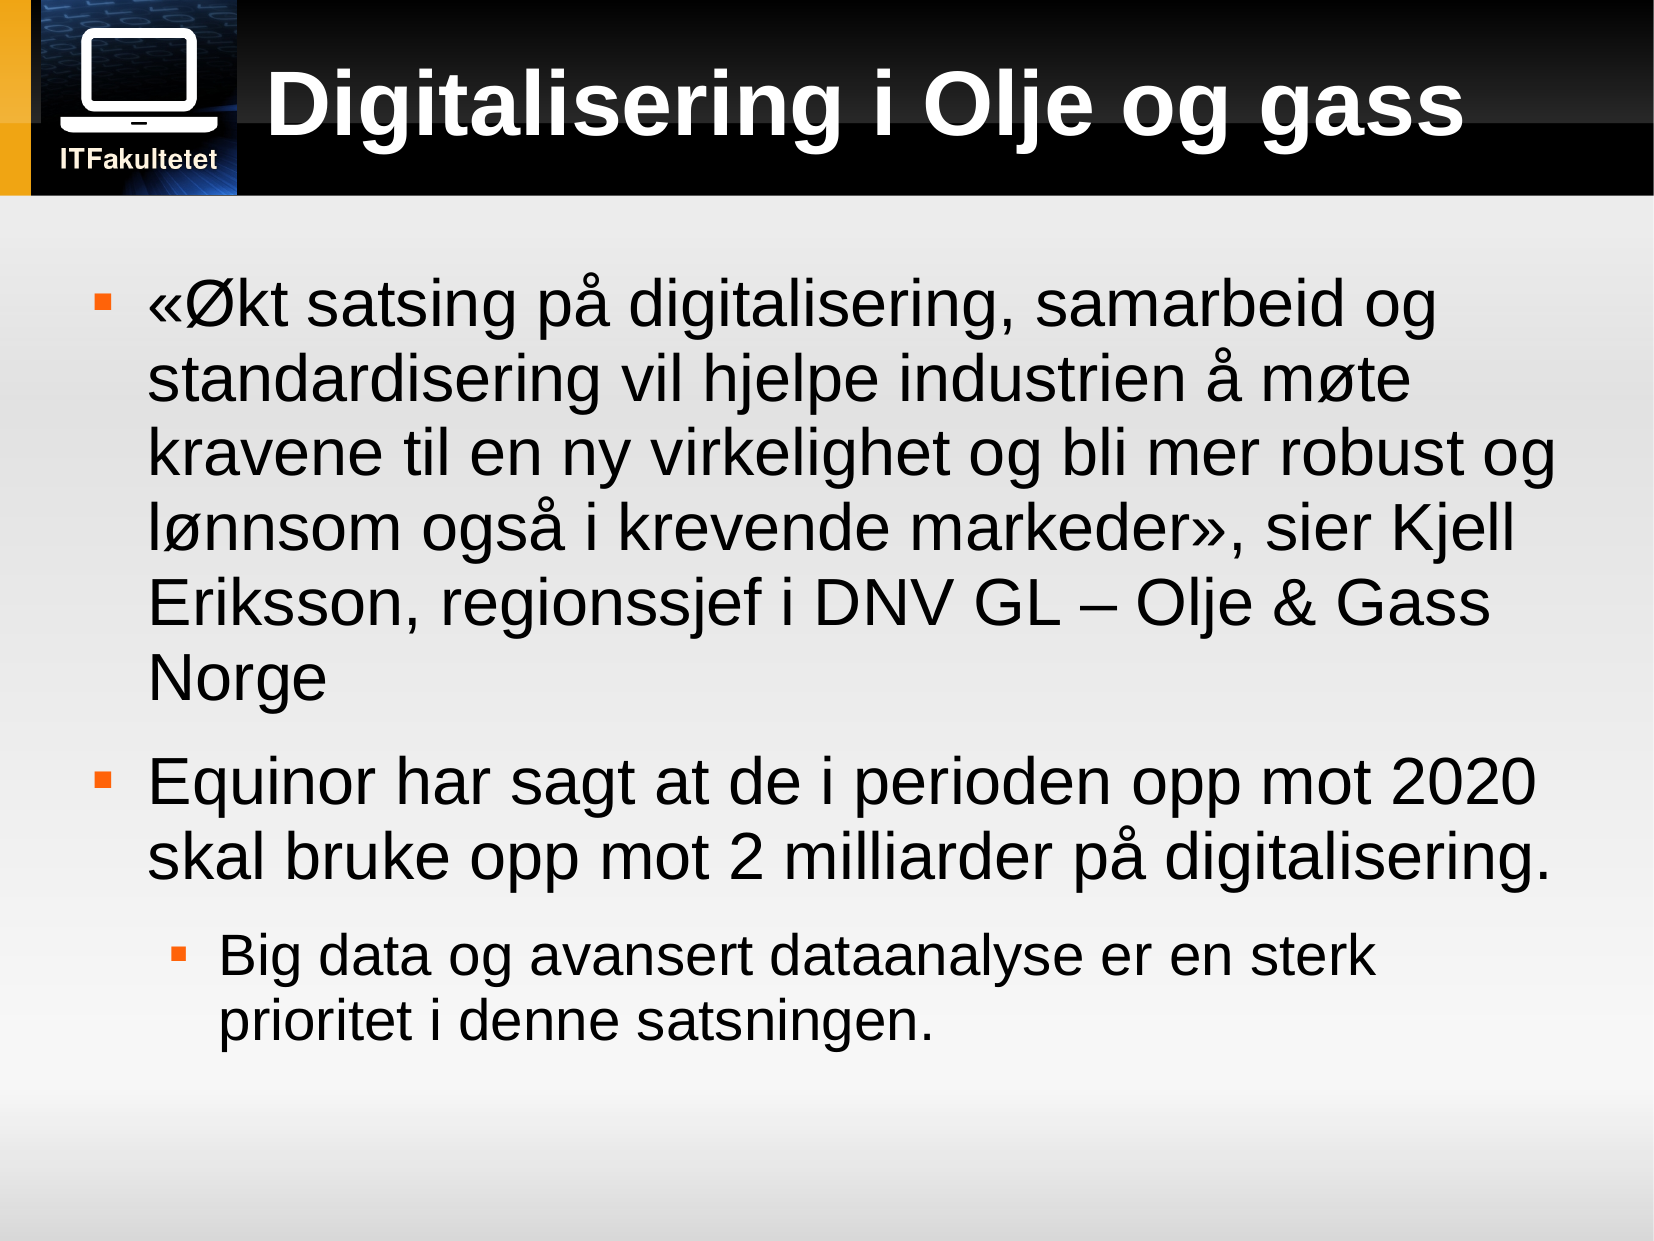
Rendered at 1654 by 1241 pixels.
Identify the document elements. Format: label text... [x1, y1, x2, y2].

picture [0, 0, 1654, 1241]
list «Økt satsing på digitalisering, samarbeid og standardisering vil hjelpe industrien å møte kravene til en ny virkelighet og bli mer robust og lønnsom også i krevende markeder», sier Kjell Eriksson, regionssjef i DNV GL – Olje & Gass Norge Equinor har sagt at de i perioden opp mot 2020 skal bruke opp mot 2 milliarder på digitalisering. Big data og avansert dataanalyse er en sterk prioritet i denne satsningen. [76, 265, 1565, 1152]
title Digitalisering i Olje og gass [265, 0, 1565, 208]
